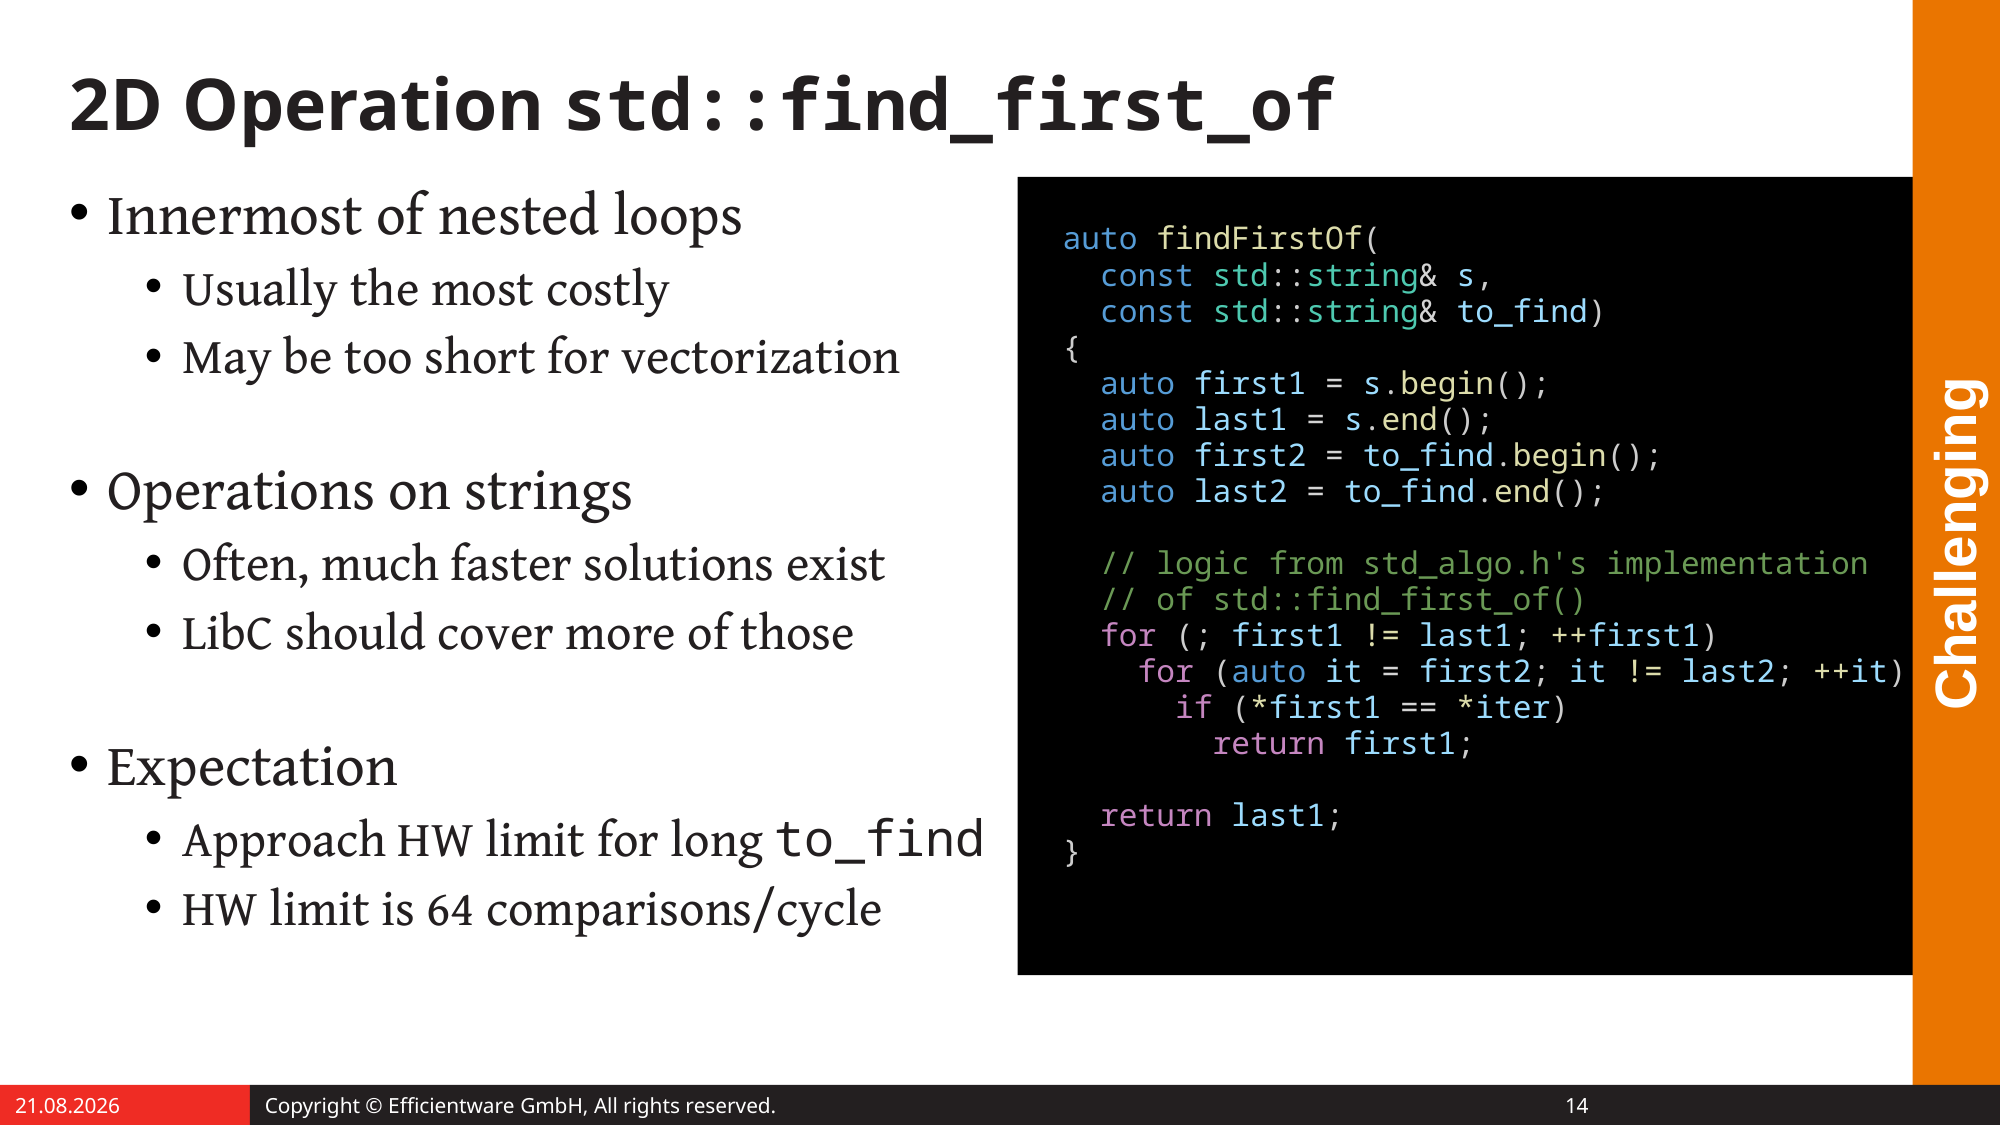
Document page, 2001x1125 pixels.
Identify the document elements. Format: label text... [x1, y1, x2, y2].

slide_number <number> [1550, 1084, 2000, 1125]
list auto findFirstOf( const std::string& s, const std::string& to_find) { auto first1 = s.begin(); auto last1 = s.end(); auto first2 = to_find.begin(); auto last2 = to_find.end(); // logic from std_algo.h's implementation // of std::find_first_of() for (; first1 != last1; ++first1) for (auto it = first2; it != last2; ++it) if (*first1 == *iter) return first1; return last1; } [1017, 176, 1912, 976]
slide_number 30.10.2025 [0, 1084, 249, 1125]
title 2D Operation std::find_first_of [55, 52, 1945, 156]
list Innermost of nested loops Usually the most costly May be too short for vectorization Operations on strings Often, much faster solutions exist LibC should cover more of those Expectation Approach HW limit for long to_find HW limit is 64 comparisons/cycle [55, 176, 1013, 1063]
text_box Challenging [1912, 0, 2000, 1084]
footer Copyright © Efficientware GmbH, All rights reserved. [249, 1084, 1550, 1125]
